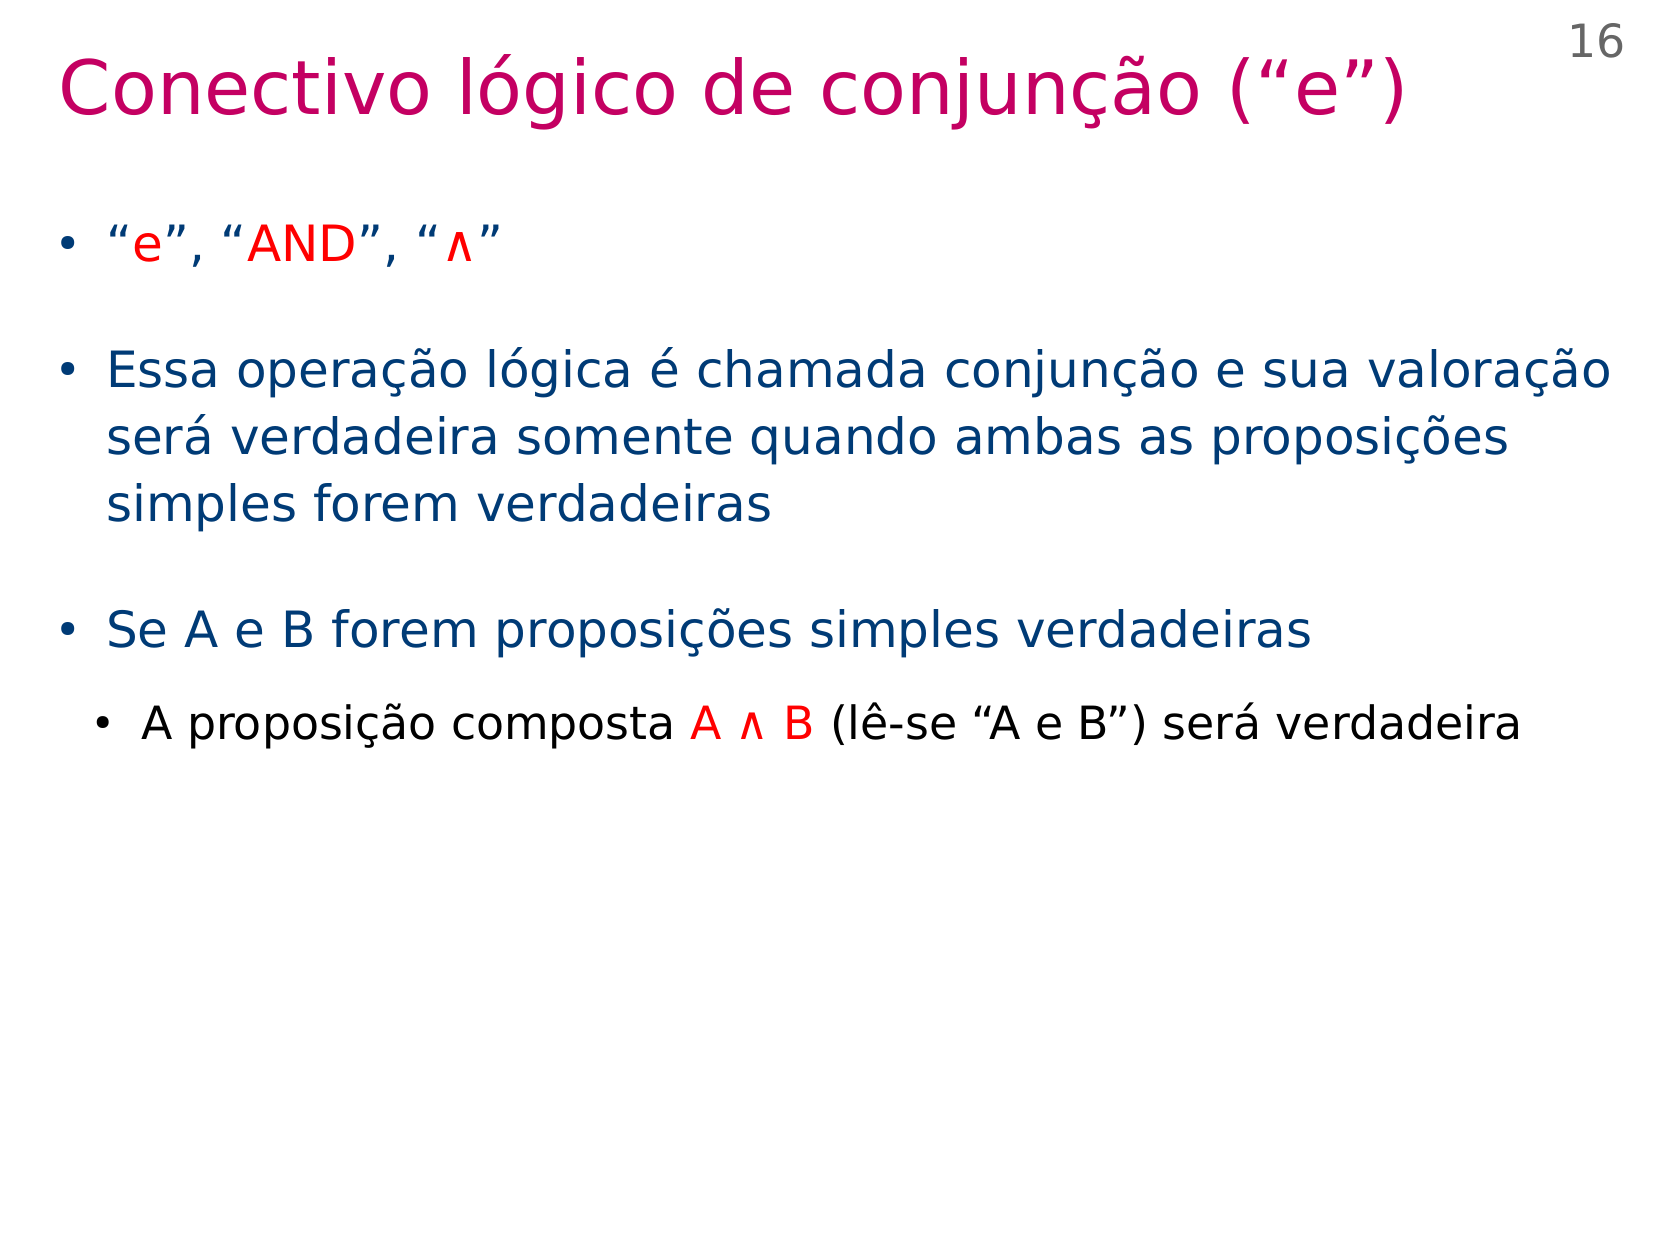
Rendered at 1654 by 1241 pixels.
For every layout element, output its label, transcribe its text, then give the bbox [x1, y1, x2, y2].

title Conectivo lógico de conjunção (“e”) [59, 29, 1625, 148]
list “e”, “AND”, “∧” Essa operação lógica é chamada conjunção e sua valoração será verdadeira somente quando ambas as proposições simples forem verdadeiras Se A e B forem proposições simples verdadeiras A proposição composta A ∧ B (lê-se “A e B”) será verdadeira [59, 206, 1625, 1211]
